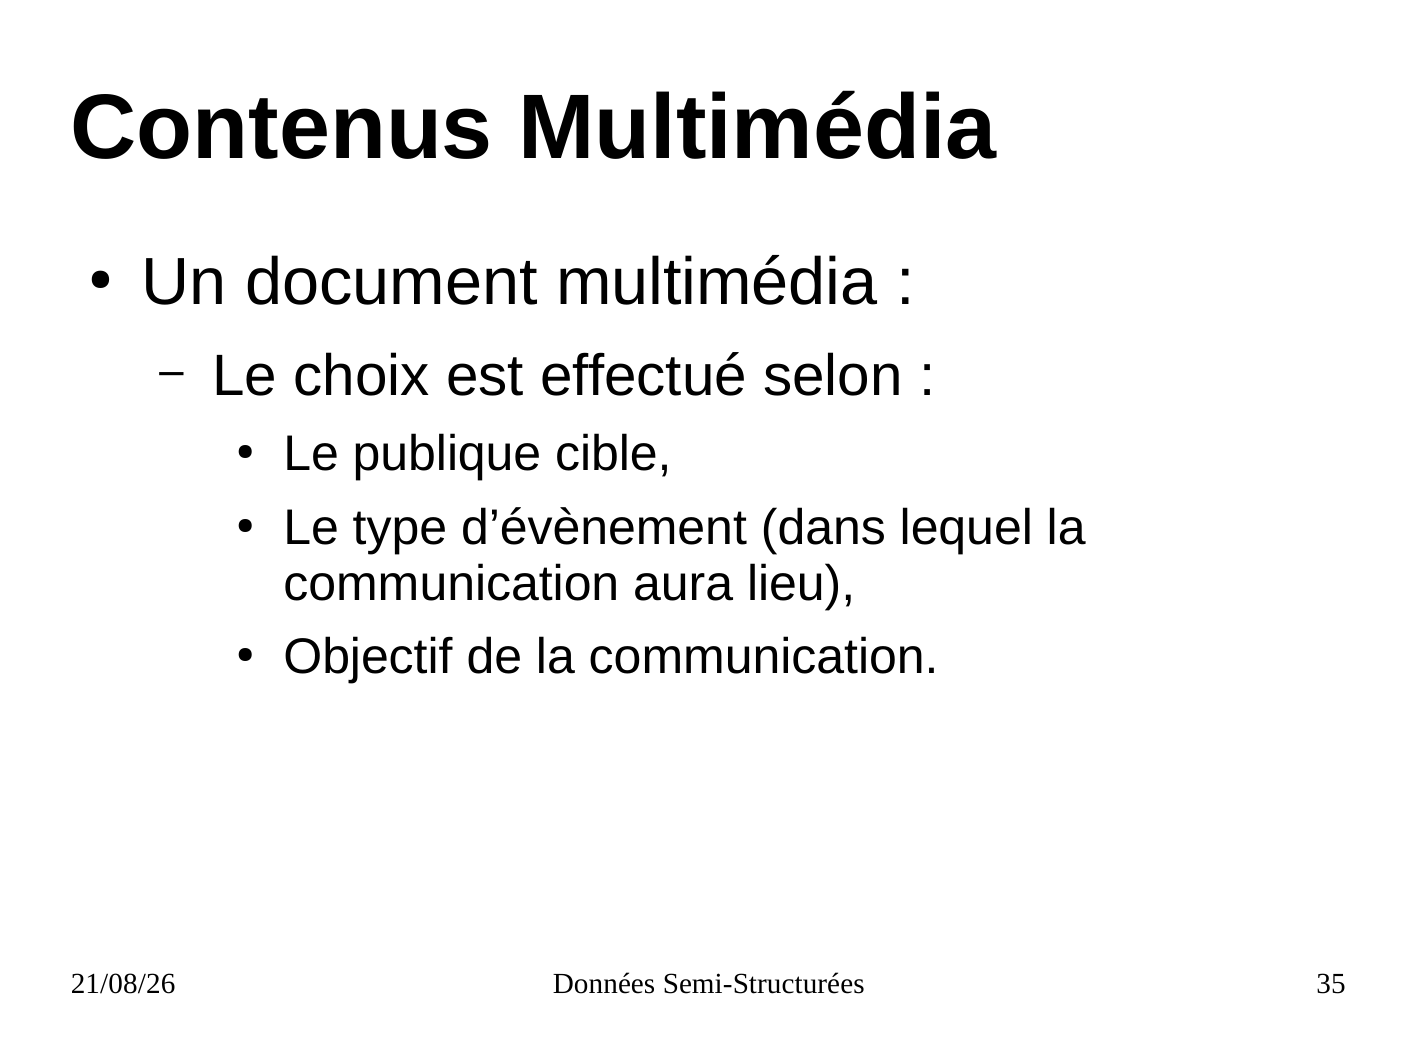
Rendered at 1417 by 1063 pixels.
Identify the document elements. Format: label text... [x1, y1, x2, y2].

title Contenus Multimédia [70, 42, 1346, 212]
list Un document multimédia : Le choix est effectué selon : Le publique cible, Le type d’évènement (dans lequel la communication aura lieu), Objectif de la communication. [70, 244, 1346, 925]
